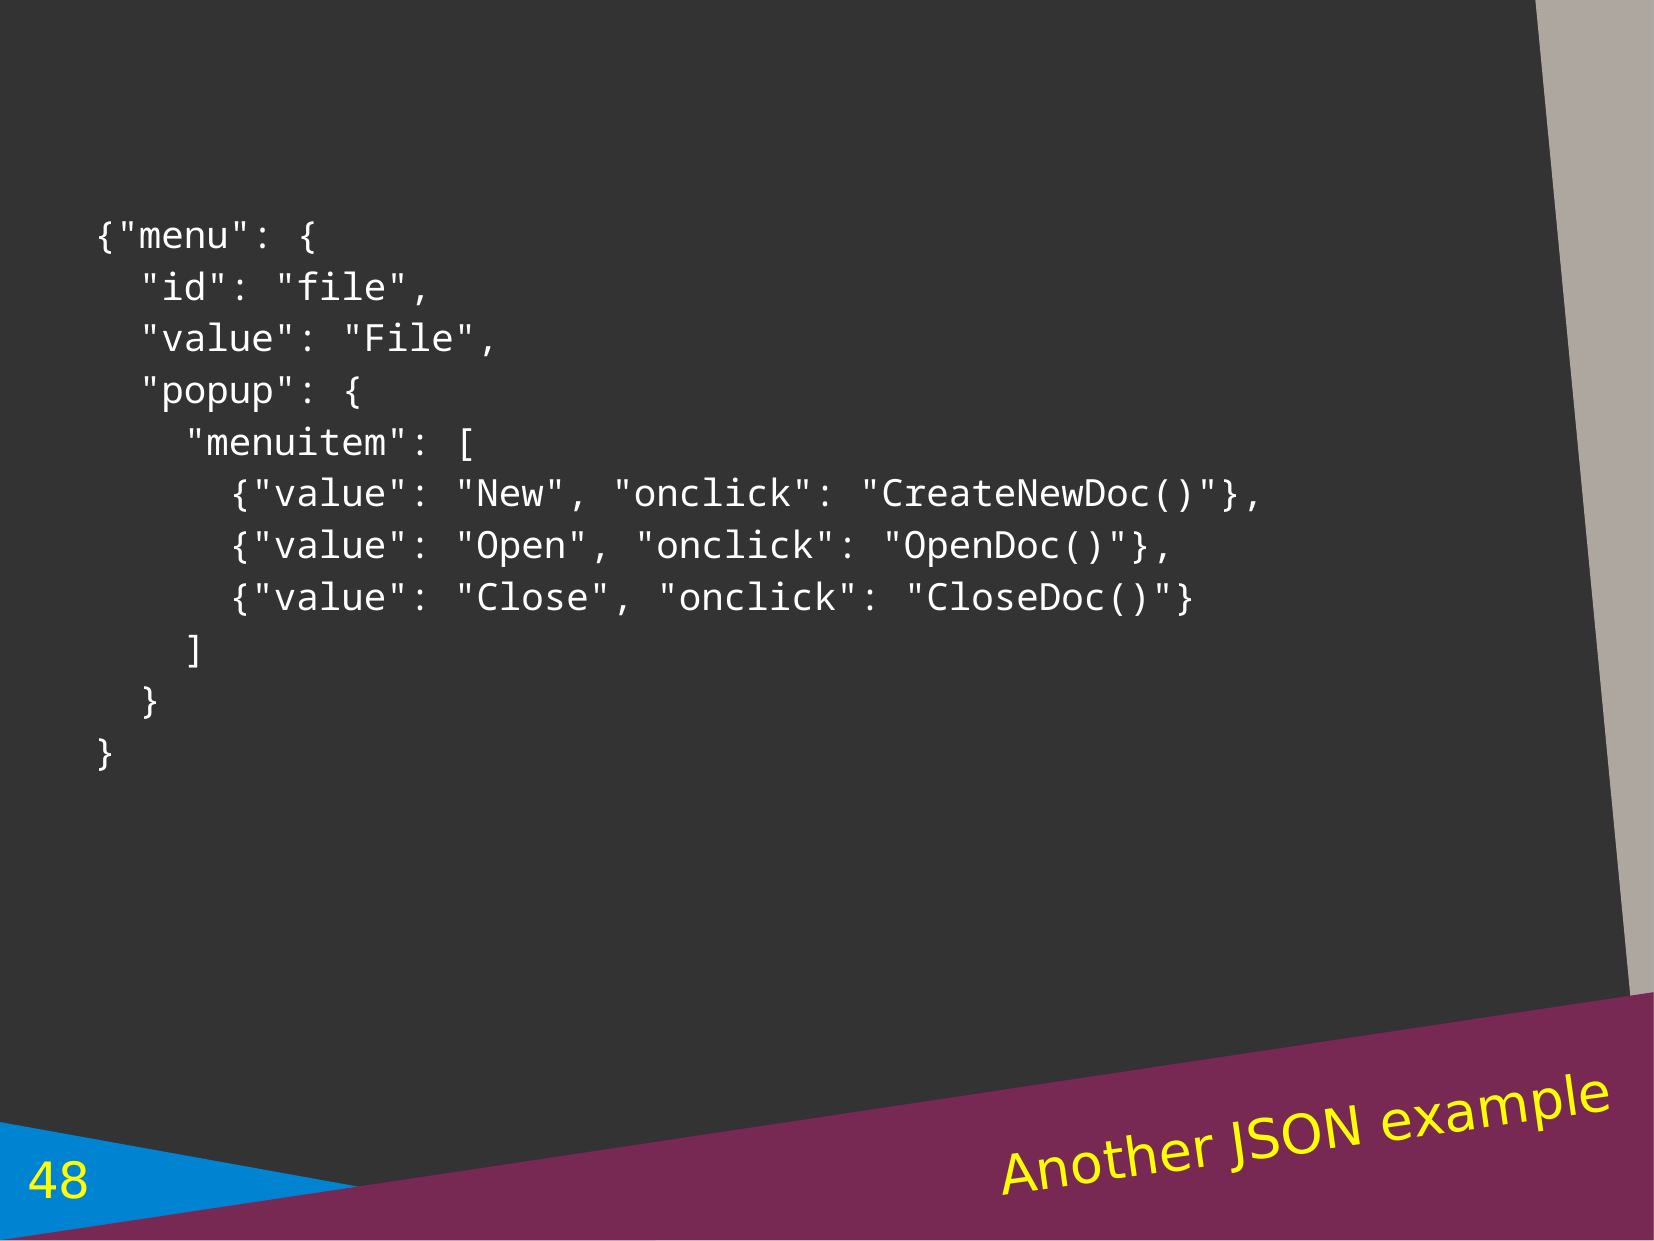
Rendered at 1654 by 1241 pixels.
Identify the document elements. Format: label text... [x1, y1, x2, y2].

text_box {"menu": { "id": "file", "value": "File", "popup": { "menuitem": [ {"value": "New", "onclick": "CreateNewDoc()"}, {"value": "Open", "onclick": "OpenDoc()"}, {"value": "Close", "onclick": "CloseDoc()"} ] } } [78, 188, 1477, 750]
title Another JSON example [956, 995, 1654, 1241]
